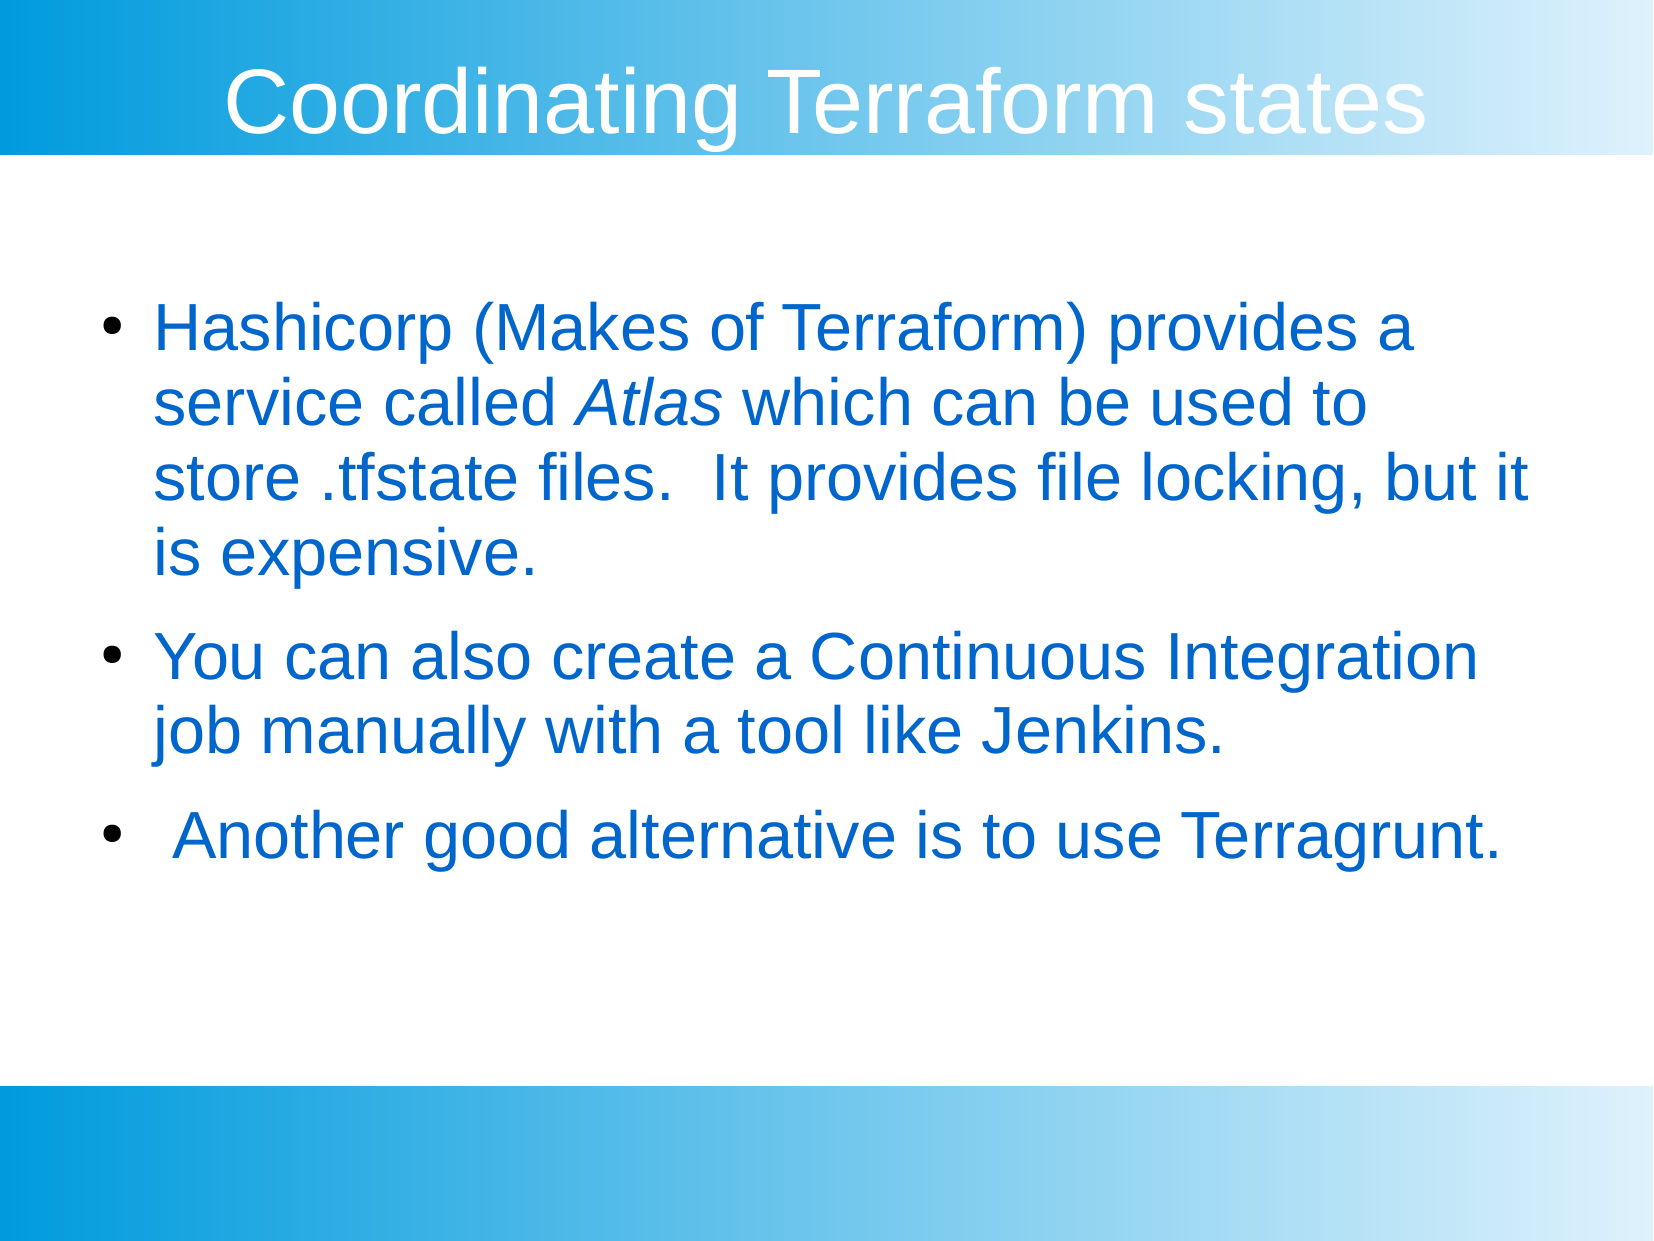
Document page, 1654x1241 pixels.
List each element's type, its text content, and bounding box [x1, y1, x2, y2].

title Coordinating Terraform states [82, 49, 1571, 155]
list Hashicorp (Makes of Terraform) provides a service called Atlas which can be used to store .tfstate files. It provides file locking, but it is expensive. You can also create a Continuous Integration job manually with a tool like Jenkins. Another good alternative is to use Terragrunt. [82, 290, 1571, 1010]
